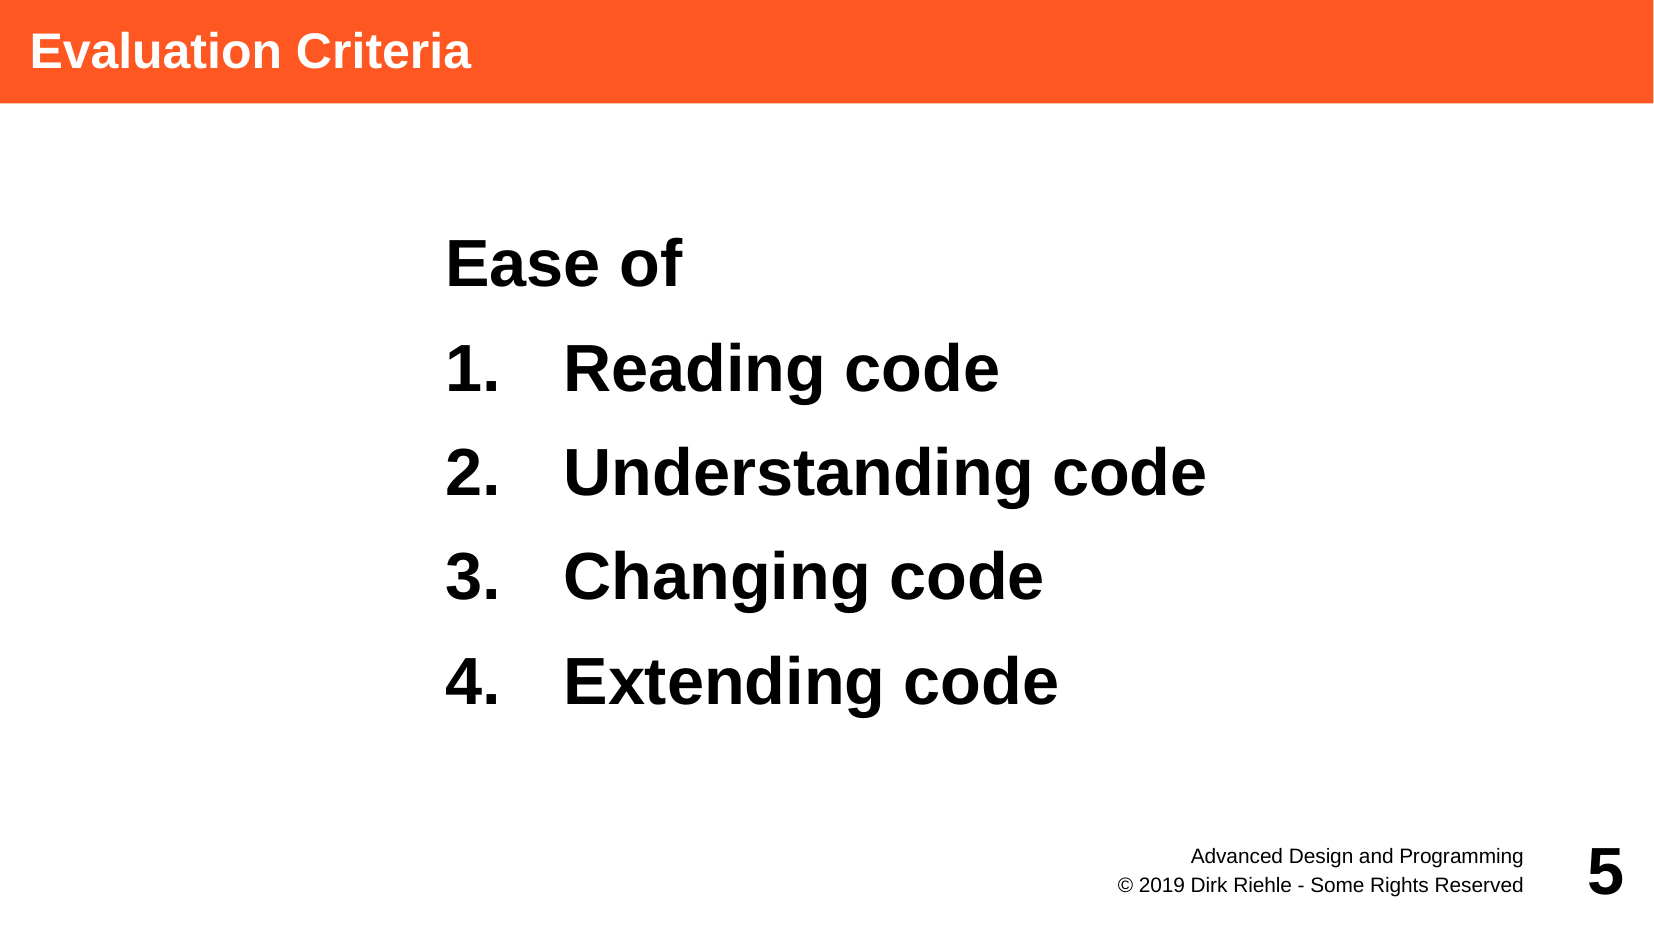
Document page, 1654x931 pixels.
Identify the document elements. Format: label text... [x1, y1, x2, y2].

title Evaluation Criteria [0, 0, 1654, 104]
subtitle Ease of Reading code Understanding code Changing code Extending code [29, 132, 1625, 813]
